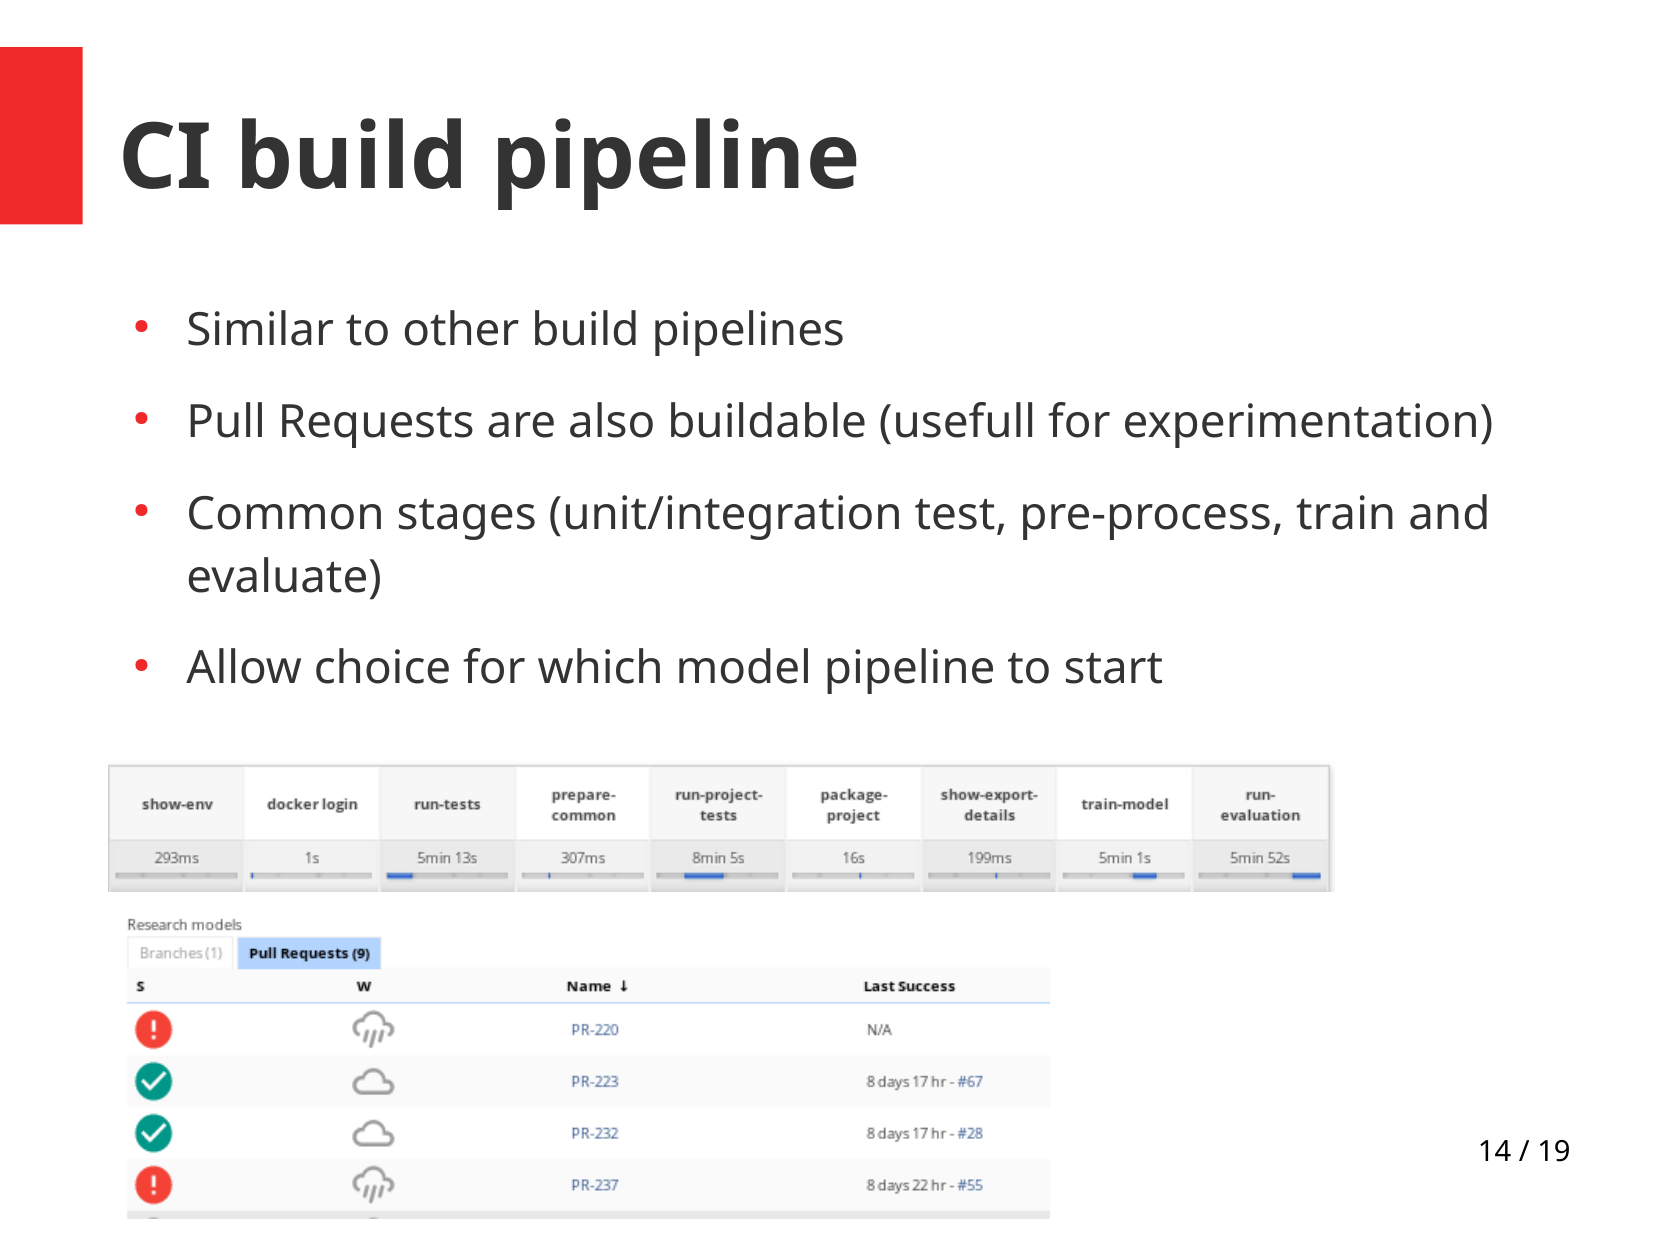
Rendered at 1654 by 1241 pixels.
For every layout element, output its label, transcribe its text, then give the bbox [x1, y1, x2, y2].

title CI build pipeline [118, 49, 1571, 257]
picture [118, 913, 1050, 1219]
picture [108, 759, 1335, 892]
list Similar to other build pipelines Pull Requests are also buildable (usefull for experimentation) Common stages (unit/integration test, pre-process, train and evaluate) Allow choice for which model pipeline to start [115, 296, 1501, 626]
